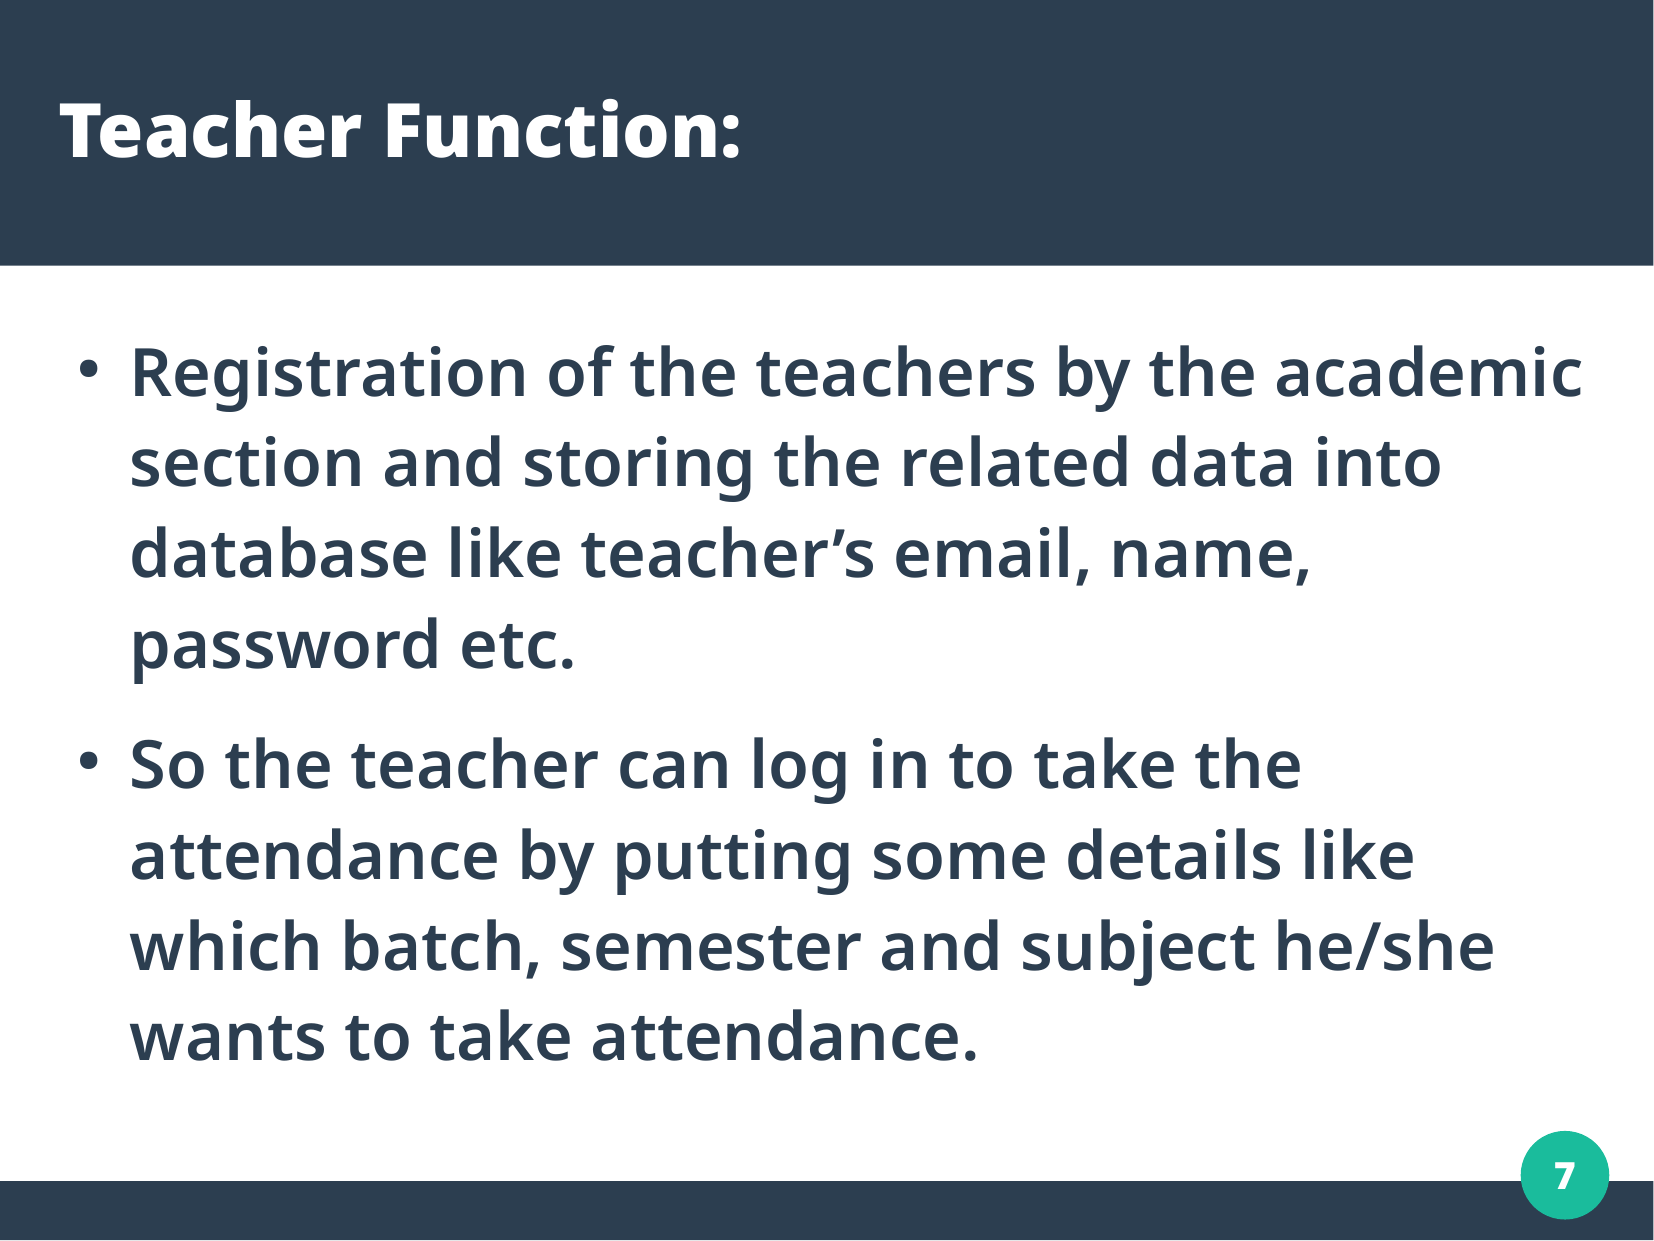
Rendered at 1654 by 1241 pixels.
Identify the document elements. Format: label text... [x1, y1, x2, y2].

list Registration of the teachers by the academic section and storing the related data into database like teacher’s email, name, password etc. So the teacher can log in to take the attendance by putting some details like which batch, semester and subject he/she wants to take attendance. [59, 324, 1595, 1152]
title Teacher Function: [59, 49, 1595, 207]
